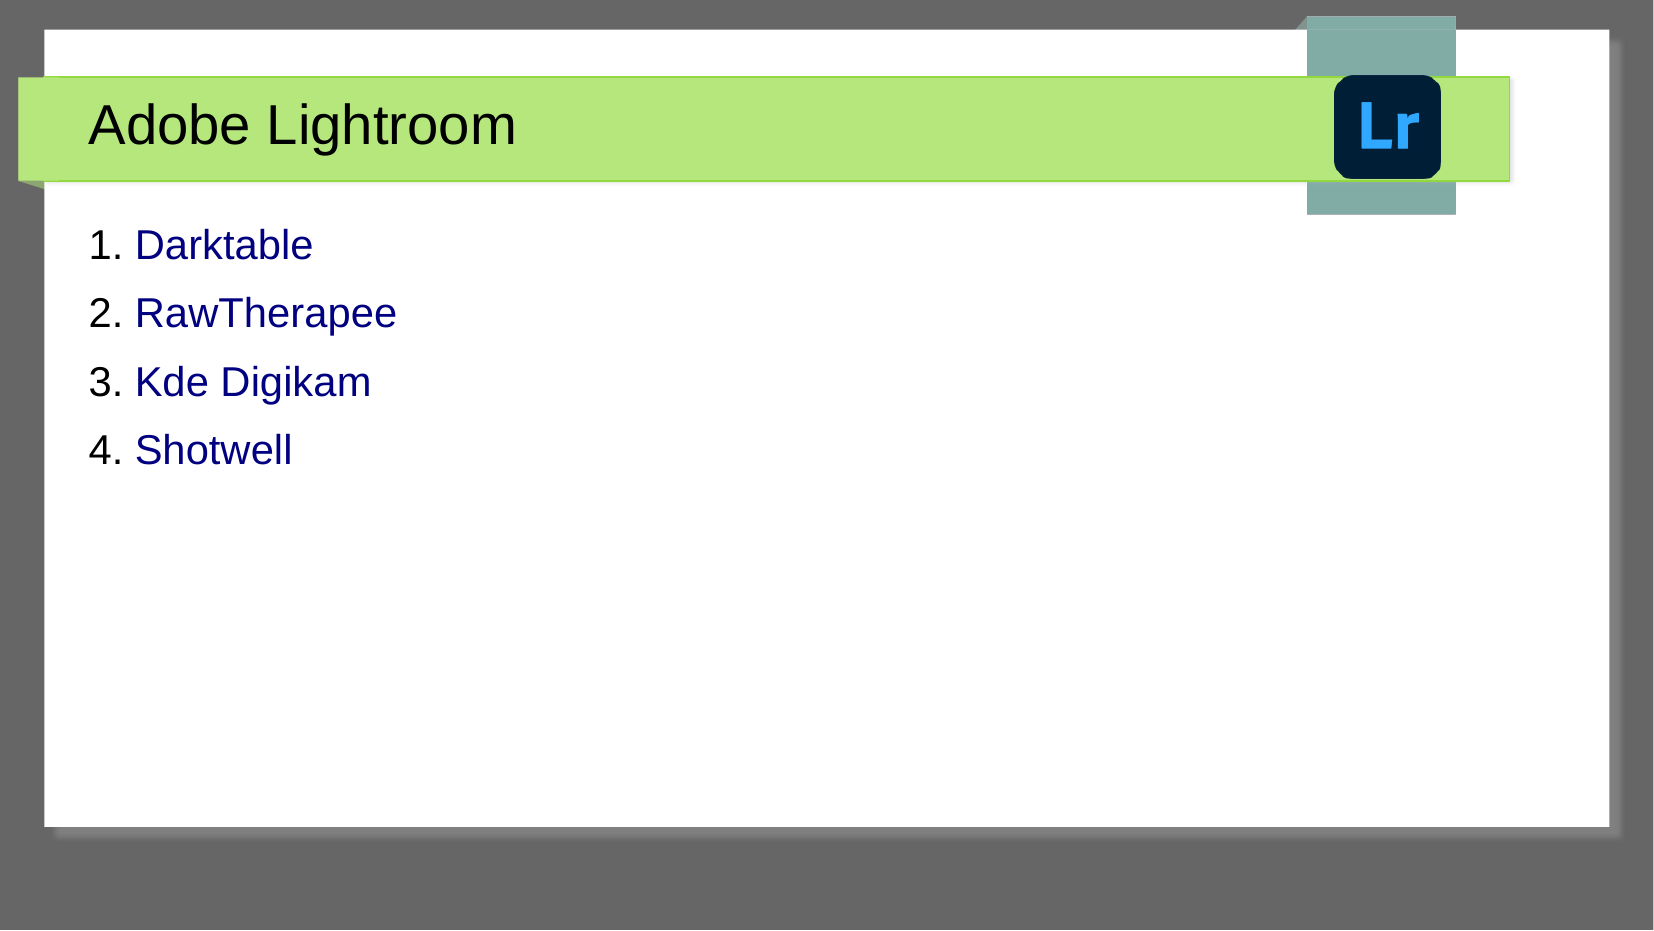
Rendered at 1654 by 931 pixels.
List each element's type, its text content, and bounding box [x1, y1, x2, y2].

title Adobe Lightroom [88, 73, 1506, 178]
picture [1334, 75, 1441, 179]
list 1. Darktable 2. RawTherapee 3. Kde Digikam 4. Shotwell [88, 221, 1565, 813]
